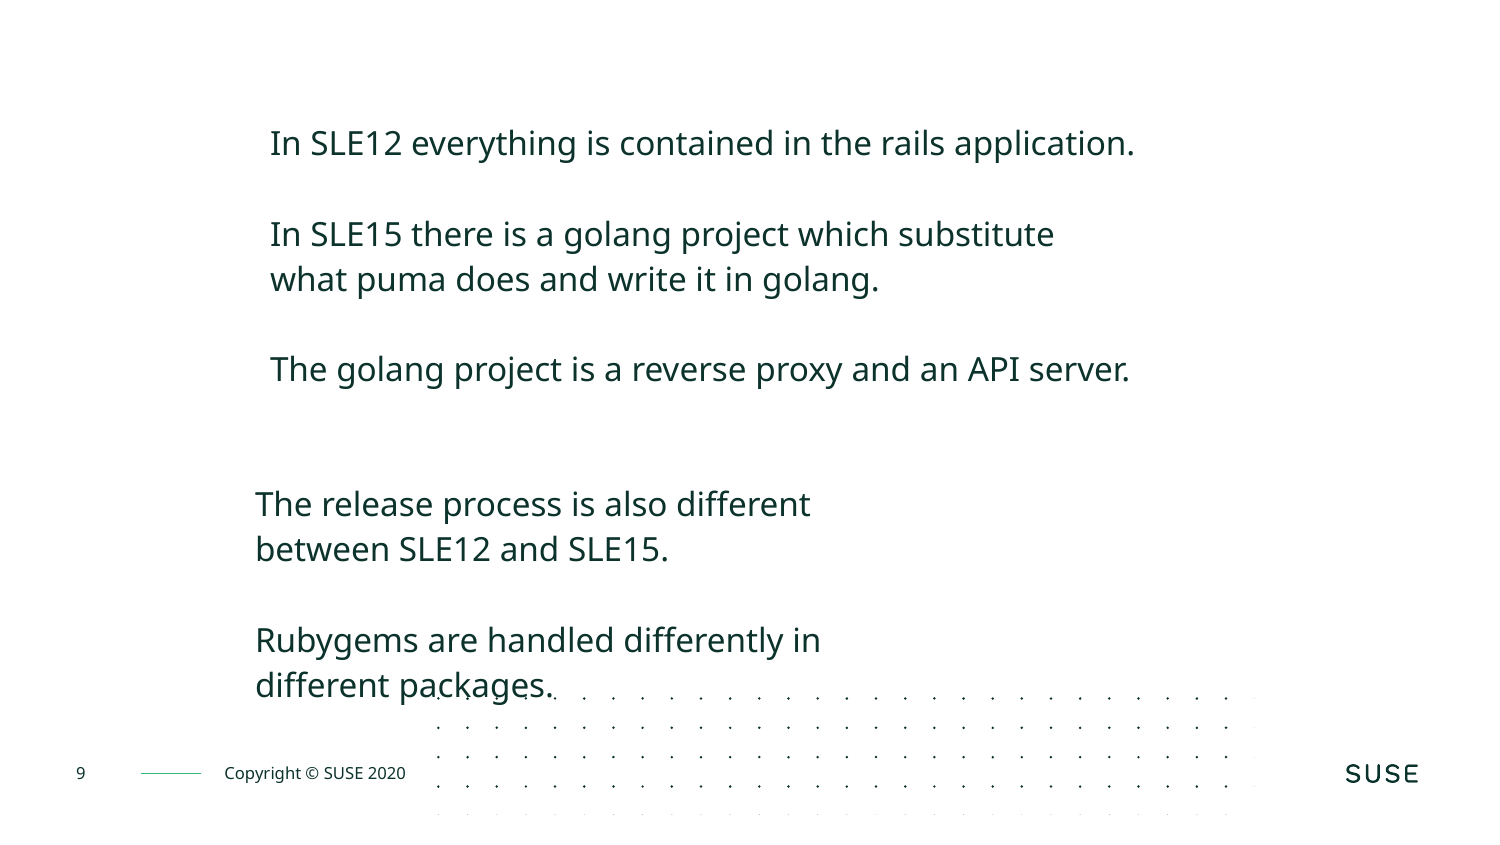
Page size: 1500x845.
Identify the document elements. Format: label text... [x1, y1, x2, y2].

title The release process is also different between SLE12 and SLE15. Rubygems are handled differently in different packages. [255, 481, 826, 781]
picture [1346, 764, 1418, 783]
title In SLE12 everything is contained in the rails application. In SLE15 there is a golang project which substitute what puma does and write it in golang. The golang project is a reverse proxy and an API server. [270, 120, 1141, 466]
